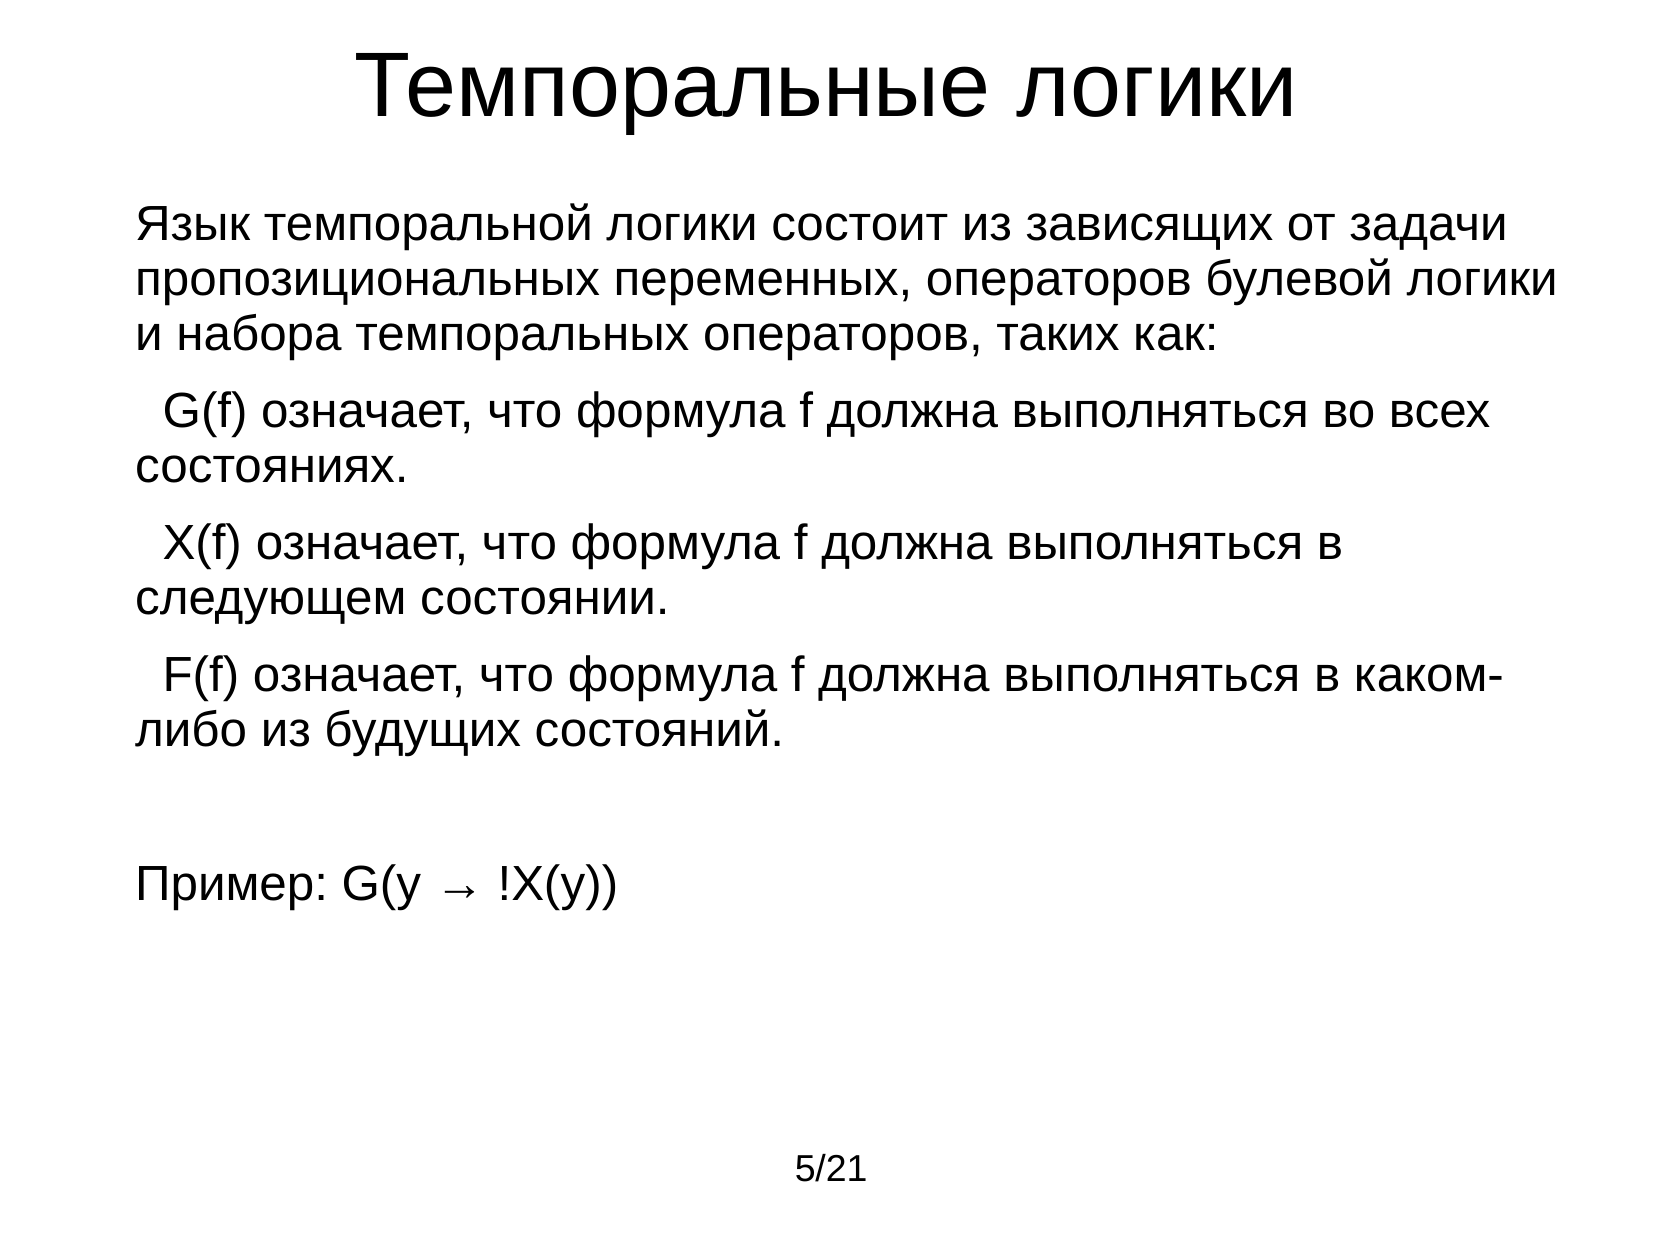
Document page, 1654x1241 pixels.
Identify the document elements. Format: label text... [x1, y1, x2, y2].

title Темпоральные логики [82, 19, 1571, 151]
list Язык темпоральной логики состоит из зависящих от задачи пропозициональных переменных, операторов булевой логики и набора темпоральных операторов, таких как: G(f) означает, что формула f должна выполняться во всех состояниях. X(f) означает, что формула f должна выполняться в следующем состоянии. F(f) означает, что формула f должна выполняться в каком-либо из будущих состояний. Пример: G(y → !X(y)) [82, 195, 1571, 916]
text_box 5/21 [780, 1140, 916, 1197]
